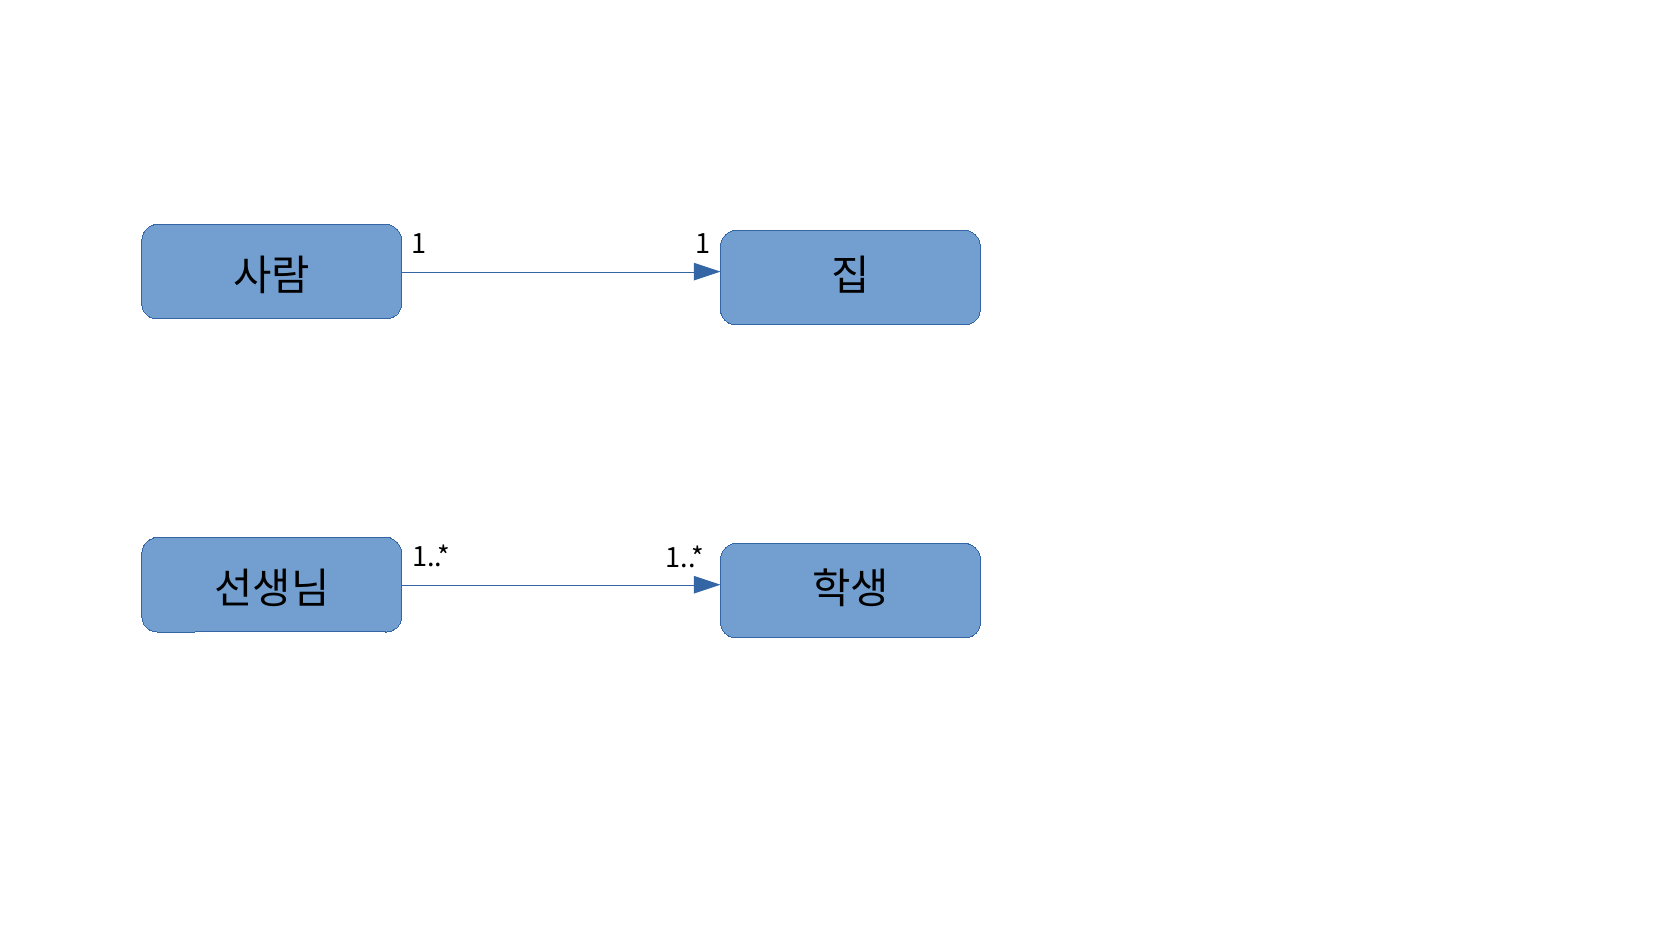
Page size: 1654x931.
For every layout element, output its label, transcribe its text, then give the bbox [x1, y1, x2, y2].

text_box 집 [767, 248, 934, 296]
text_box 1 [336, 218, 503, 266]
text_box 1..* [348, 531, 514, 579]
text_box 1..* [620, 531, 786, 579]
text_box [720, 230, 981, 325]
text_box [141, 224, 402, 319]
text_box [720, 543, 981, 638]
text_box 선생님 [189, 561, 355, 609]
text_box 학생 [767, 561, 934, 609]
text_box [141, 537, 402, 633]
text_box 1 [620, 218, 786, 266]
text_box 사람 [189, 248, 355, 296]
